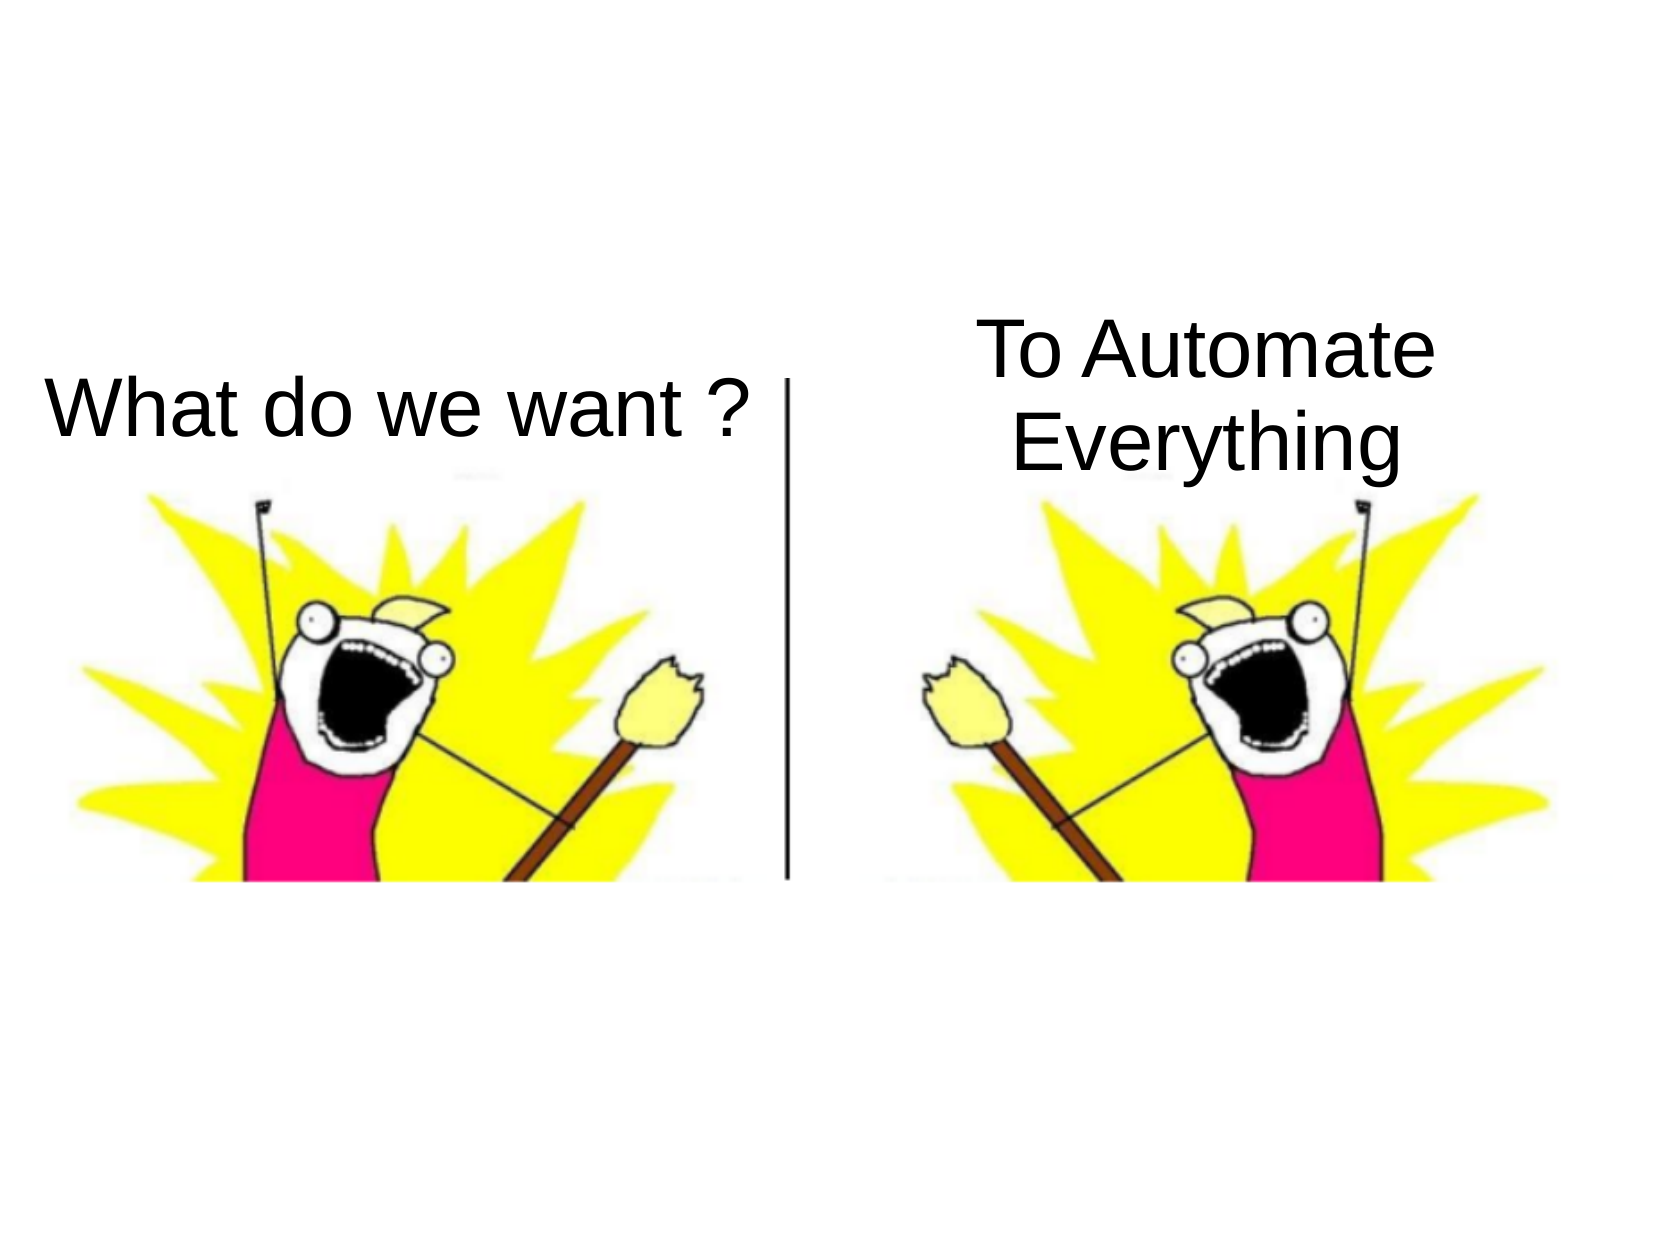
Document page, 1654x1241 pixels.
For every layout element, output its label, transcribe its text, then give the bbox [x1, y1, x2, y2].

text_box To Automate Everything [960, 295, 1453, 497]
picture [29, 378, 1639, 895]
text_box What do we want ? [30, 354, 768, 463]
